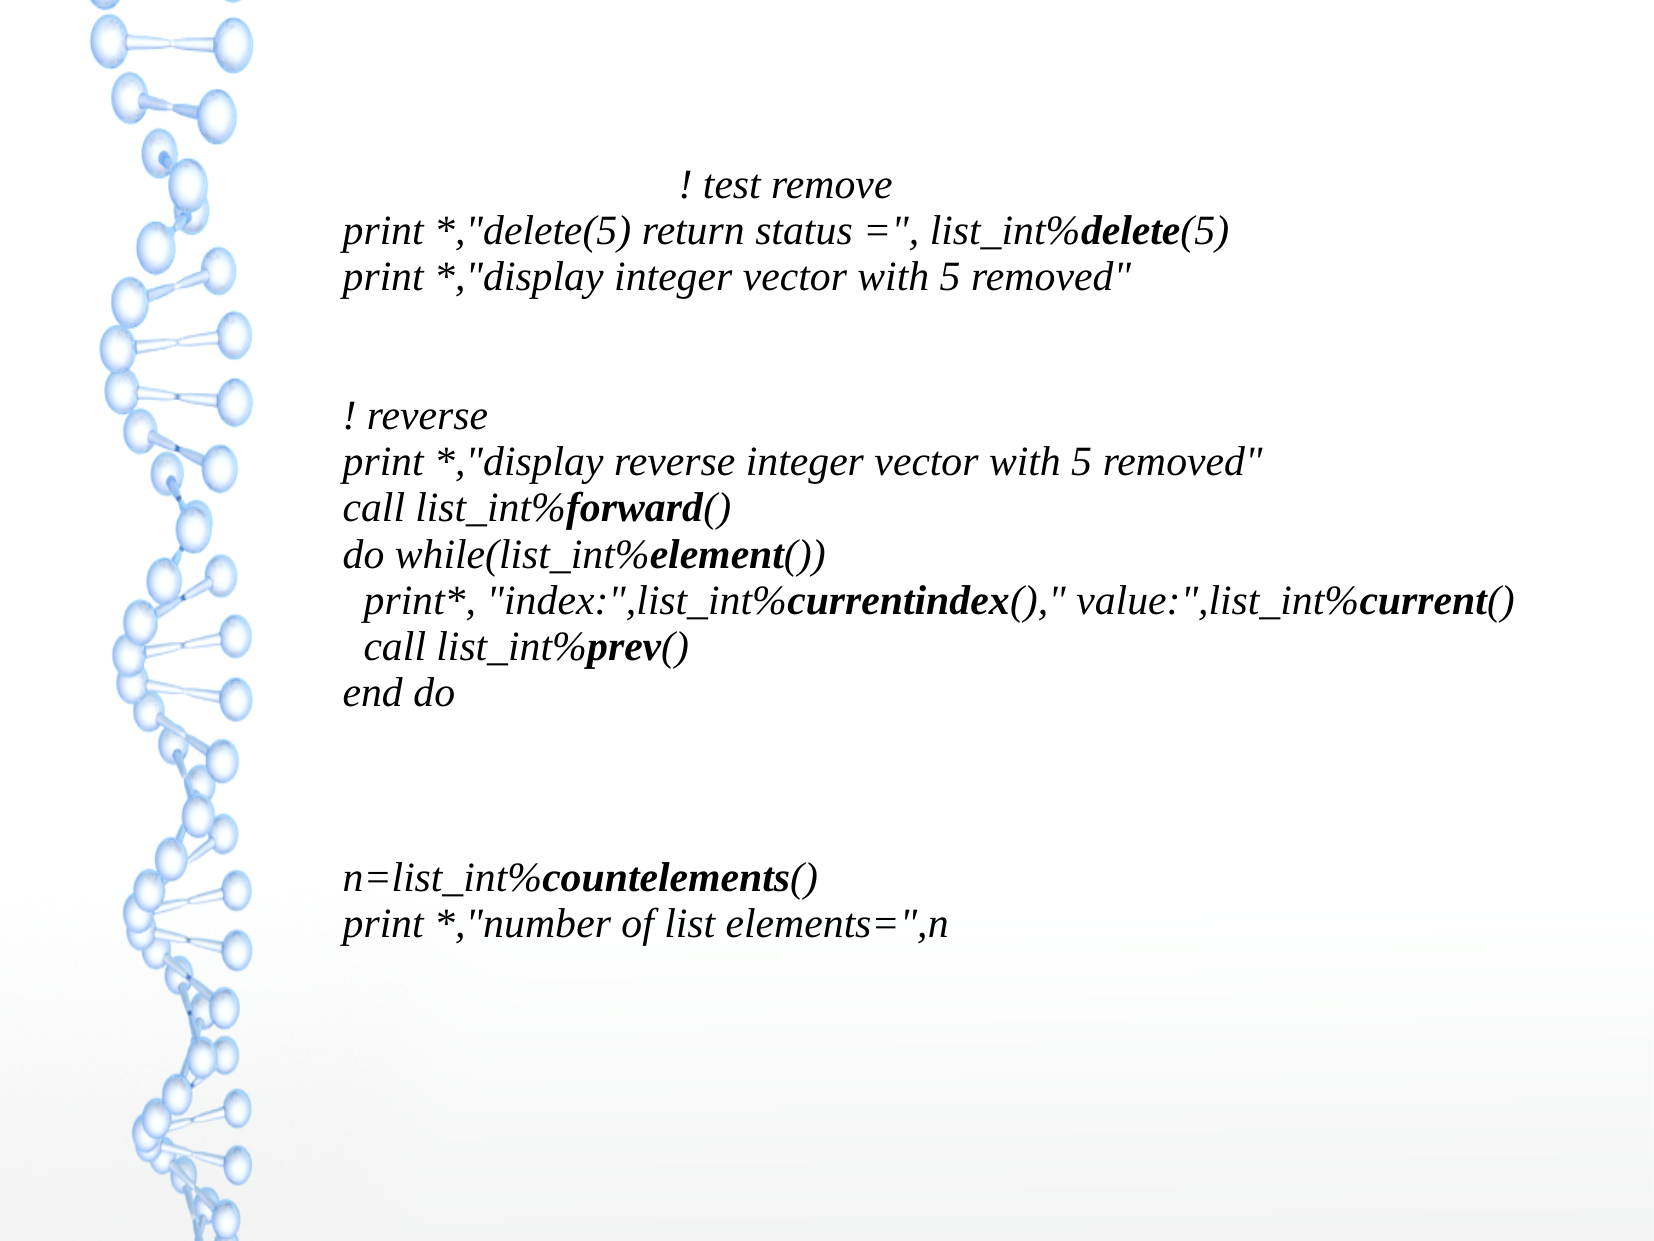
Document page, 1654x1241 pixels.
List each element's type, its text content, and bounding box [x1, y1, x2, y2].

picture [0, 0, 1654, 1241]
subtitle ! test remove print *,"delete(5) return status =", list_int%delete(5) print *,"display integer vector with 5 removed" ! reverse print *,"display reverse integer vector with 5 removed" call list_int%forward() do while(list_int%element()) print*, "index:",list_int%currentindex()," value:",list_int%current() call list_int%prev() end do n=list_int%countelements() print *,"number of list elements=",n [342, 125, 1589, 1075]
